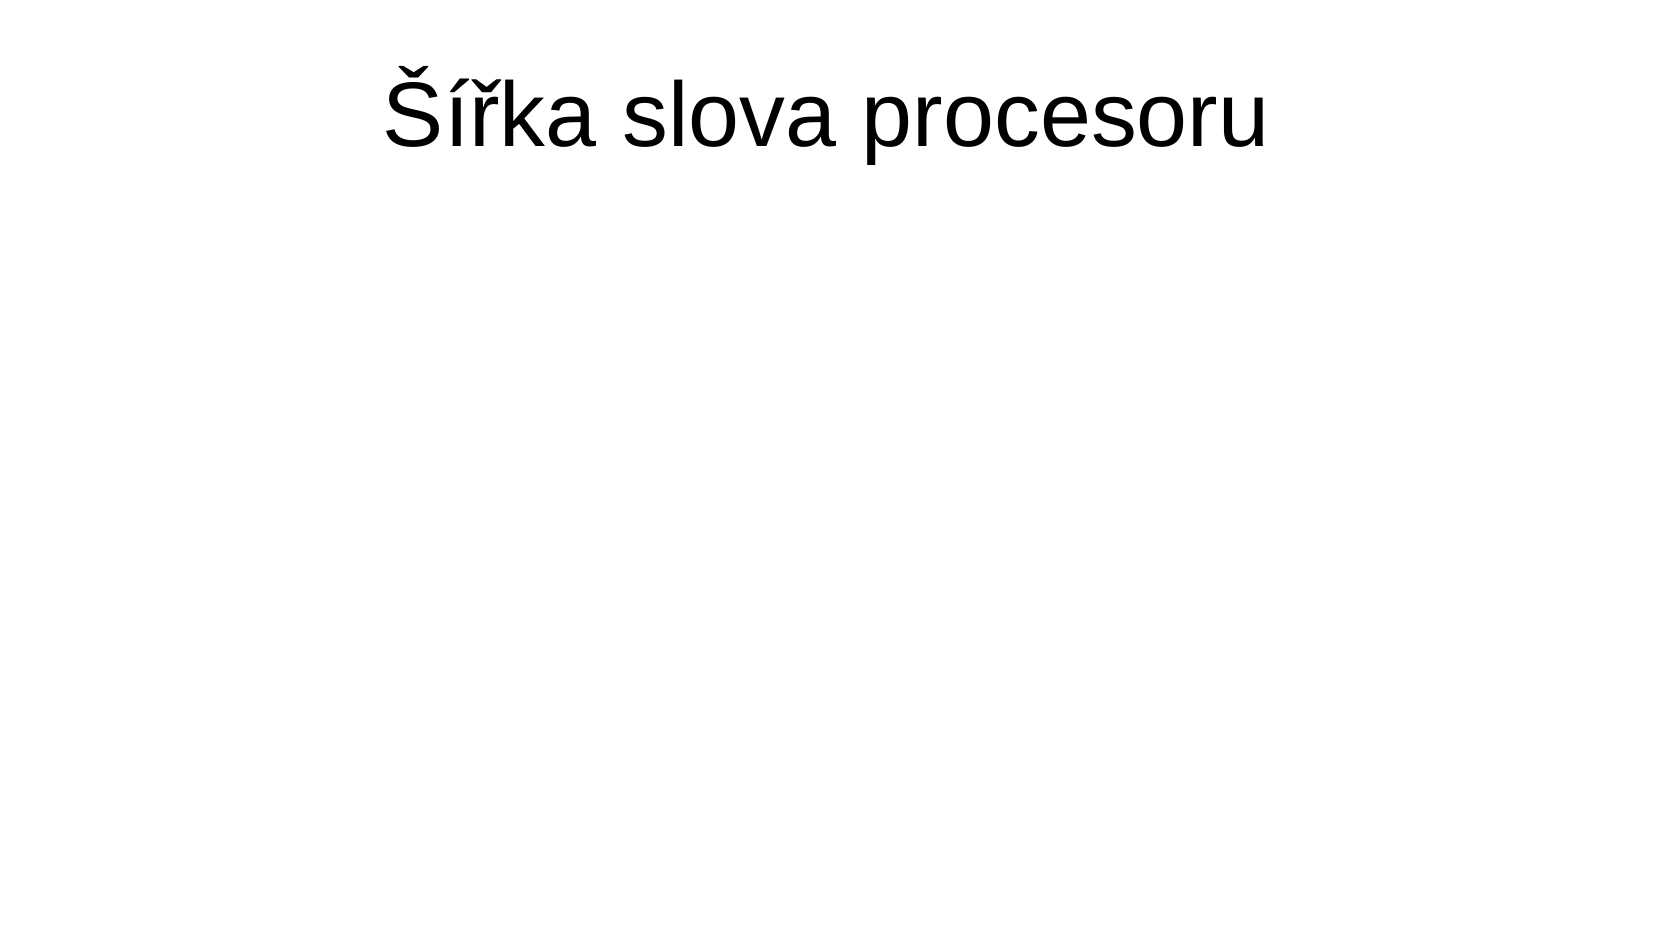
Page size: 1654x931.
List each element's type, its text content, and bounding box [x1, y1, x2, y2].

title Šířka slova procesoru [82, 37, 1571, 193]
